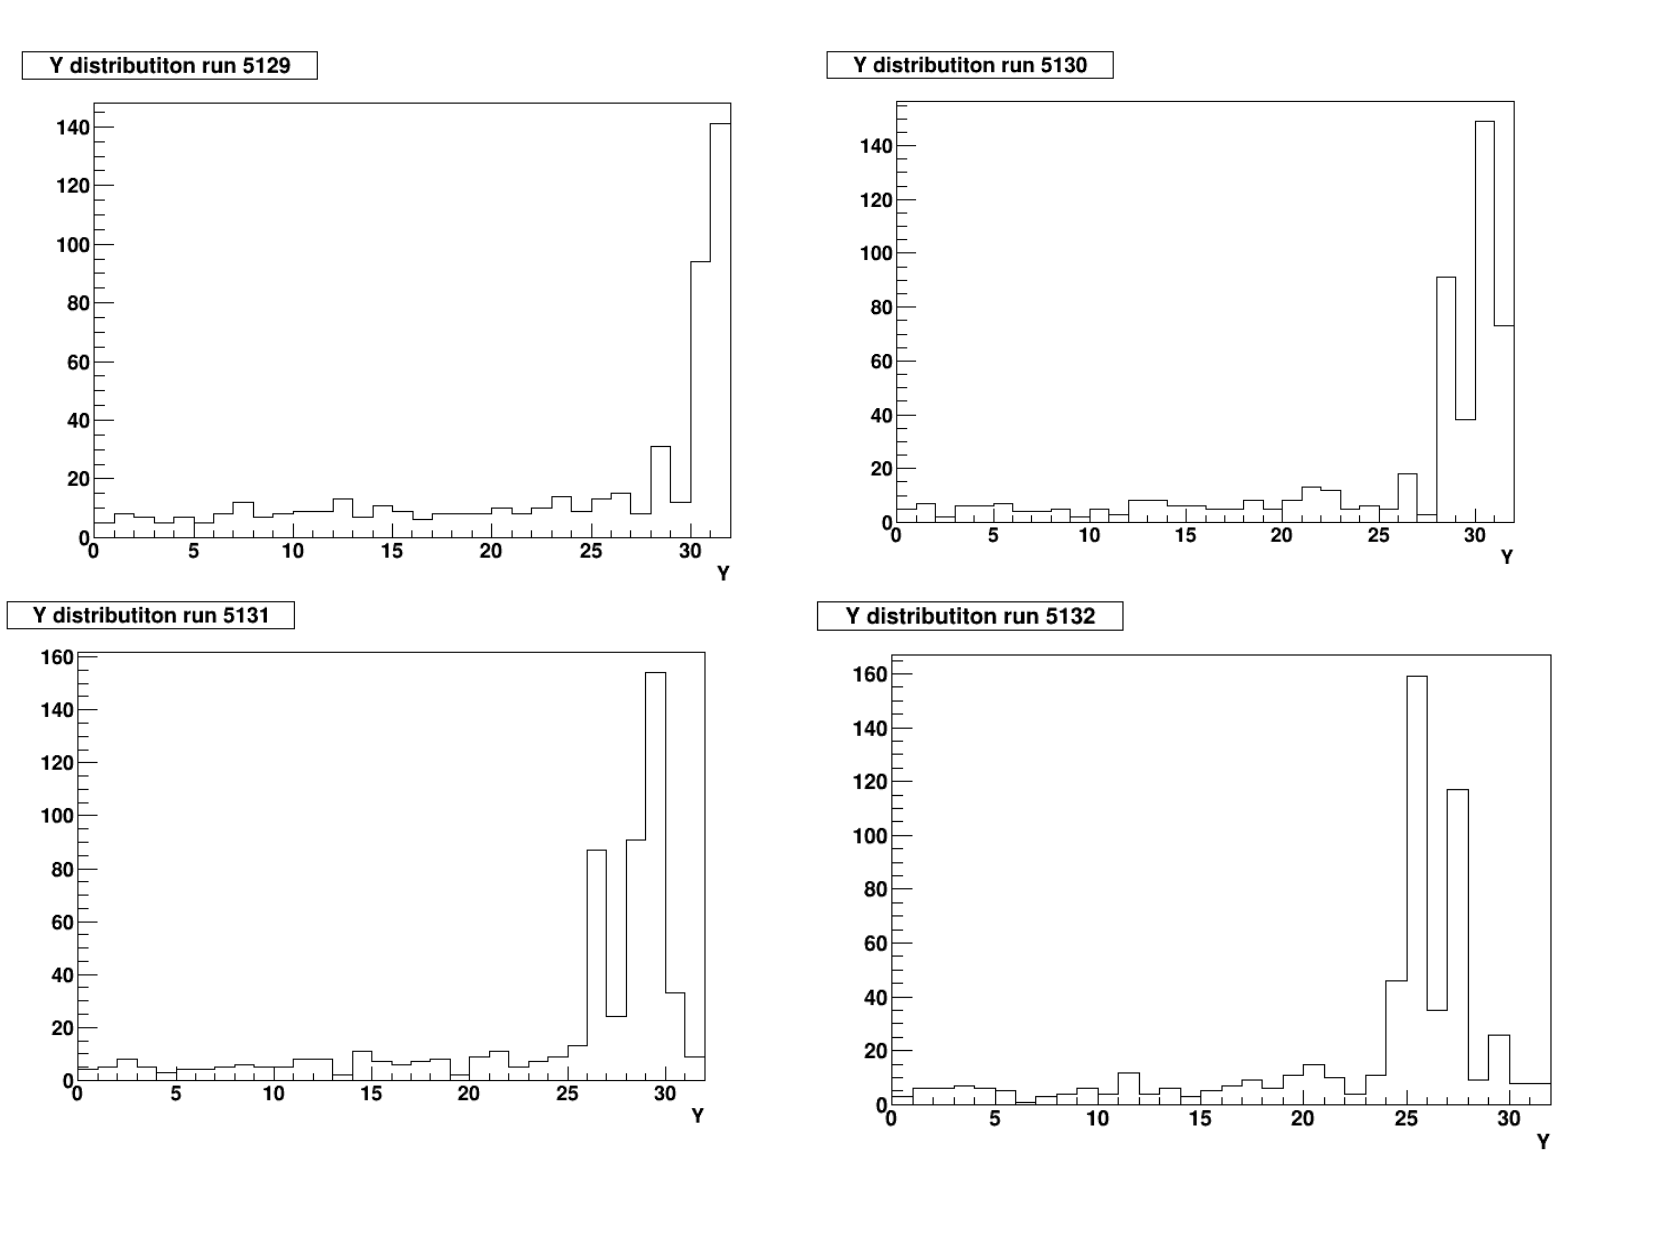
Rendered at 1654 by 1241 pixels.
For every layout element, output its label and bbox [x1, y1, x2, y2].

picture [0, 599, 783, 1134]
picture [15, 49, 810, 592]
picture [810, 599, 1633, 1161]
picture [820, 49, 1591, 575]
